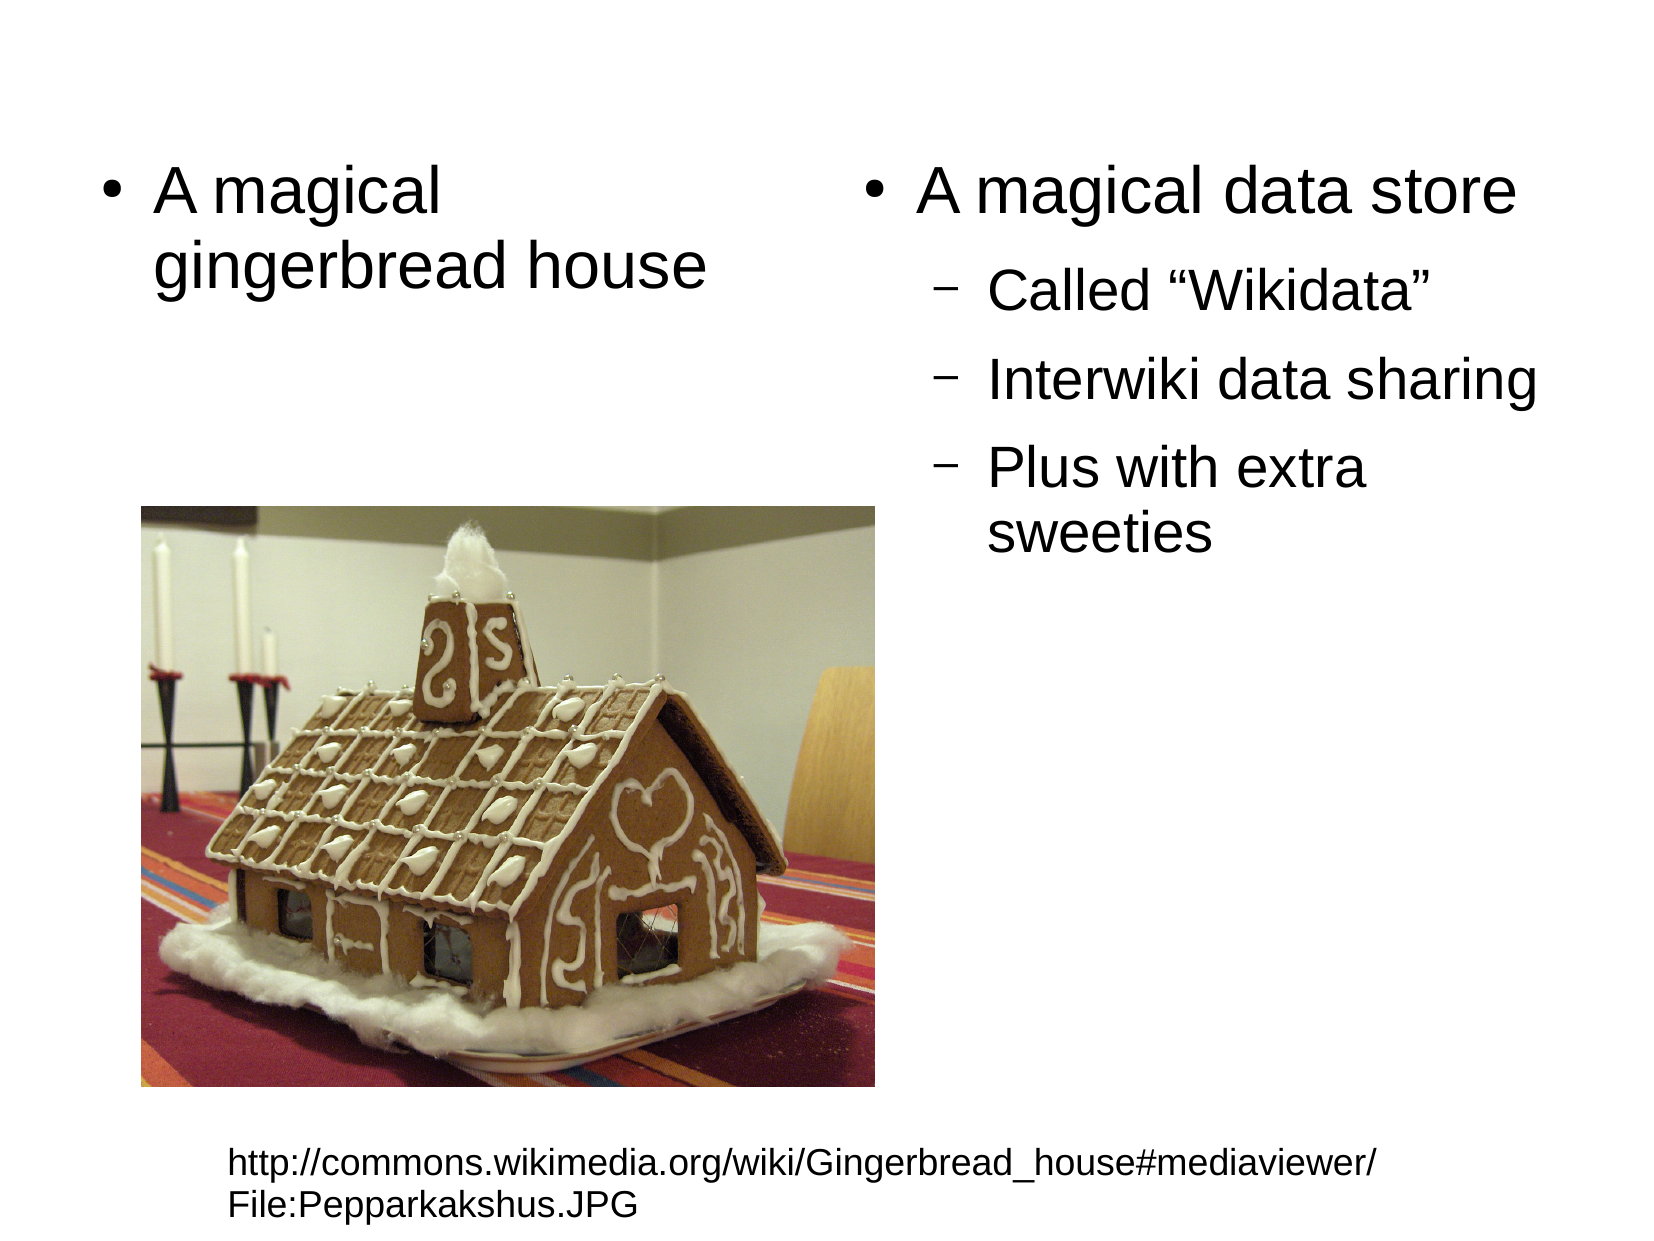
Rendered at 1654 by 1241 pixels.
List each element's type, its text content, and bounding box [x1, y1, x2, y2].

picture [141, 506, 875, 1087]
list A magical gingerbread house [82, 153, 809, 1010]
text_box http://commons.wikimedia.org/wiki/Gingerbread_house#mediaviewer/File:Pepparkakshus.JPG [212, 1133, 1524, 1233]
list A magical data store Called “Wikidata” Interwiki data sharing Plus with extra sweeties [845, 153, 1572, 1010]
